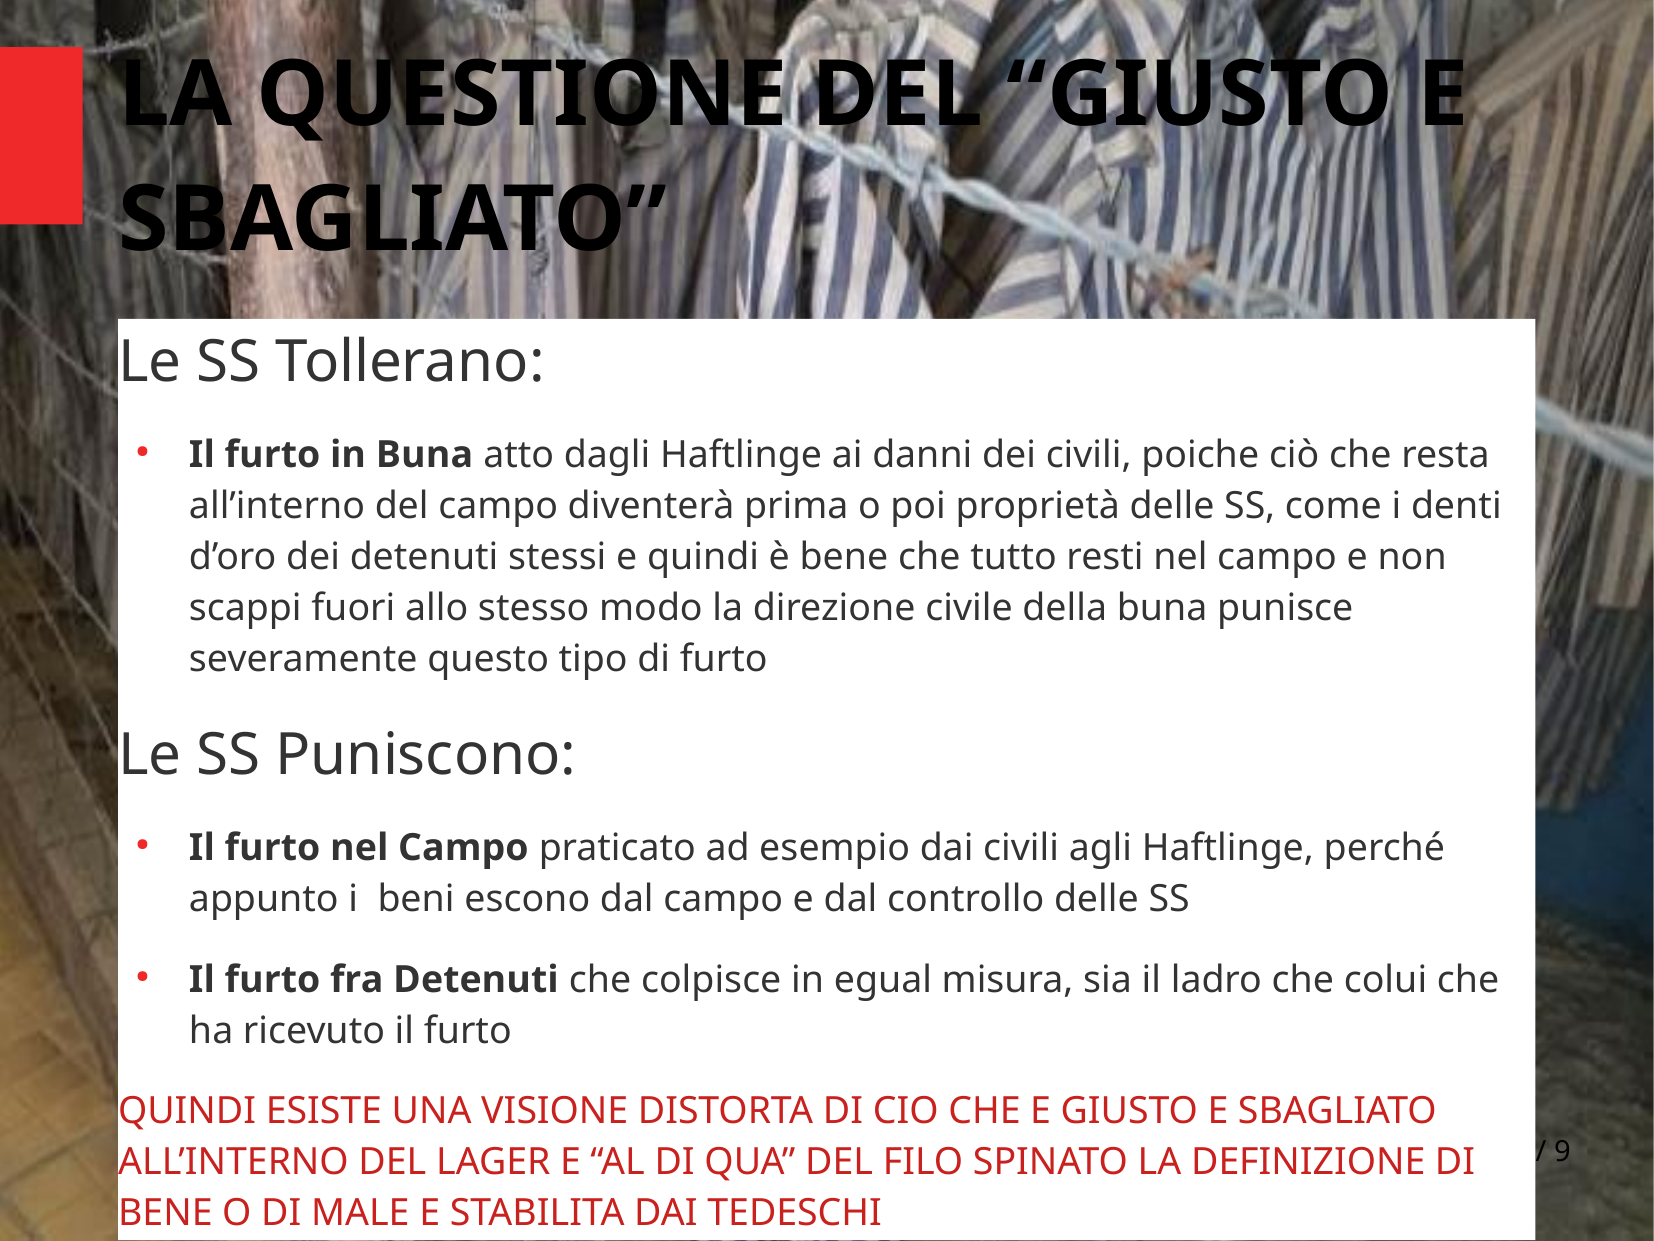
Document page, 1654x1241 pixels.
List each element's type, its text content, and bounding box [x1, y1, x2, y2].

picture [0, 0, 1654, 1241]
list Le SS Tollerano: Il furto in Buna atto dagli Haftlinge ai danni dei civili, poiche ciò che resta all’interno del campo diventerà prima o poi proprietà delle SS, come i denti d’oro dei detenuti stessi e quindi è bene che tutto resti nel campo e non scappi fuori allo stesso modo la direzione civile della buna punisce severamente questo tipo di furto Le SS Puniscono: Il furto nel Campo praticato ad esempio dai civili agli Haftlinge, perché appunto i beni escono dal campo e dal controllo delle SS Il furto fra Detenuti che colpisce in egual misura, sia il ladro che colui che ha ricevuto il furto QUINDI ESISTE UNA VISIONE DISTORTA DI CIO CHE E GIUSTO E SBAGLIATO ALL’INTERNO DEL LAGER E “AL DI QUA” DEL FILO SPINATO LA DEFINIZIONE DI BENE O DI MALE E STABILITA DAI TEDESCHI [118, 318, 1536, 1241]
title LA QUESTIONE DEL “GIUSTO E SBAGLIATO” [118, 27, 1571, 278]
